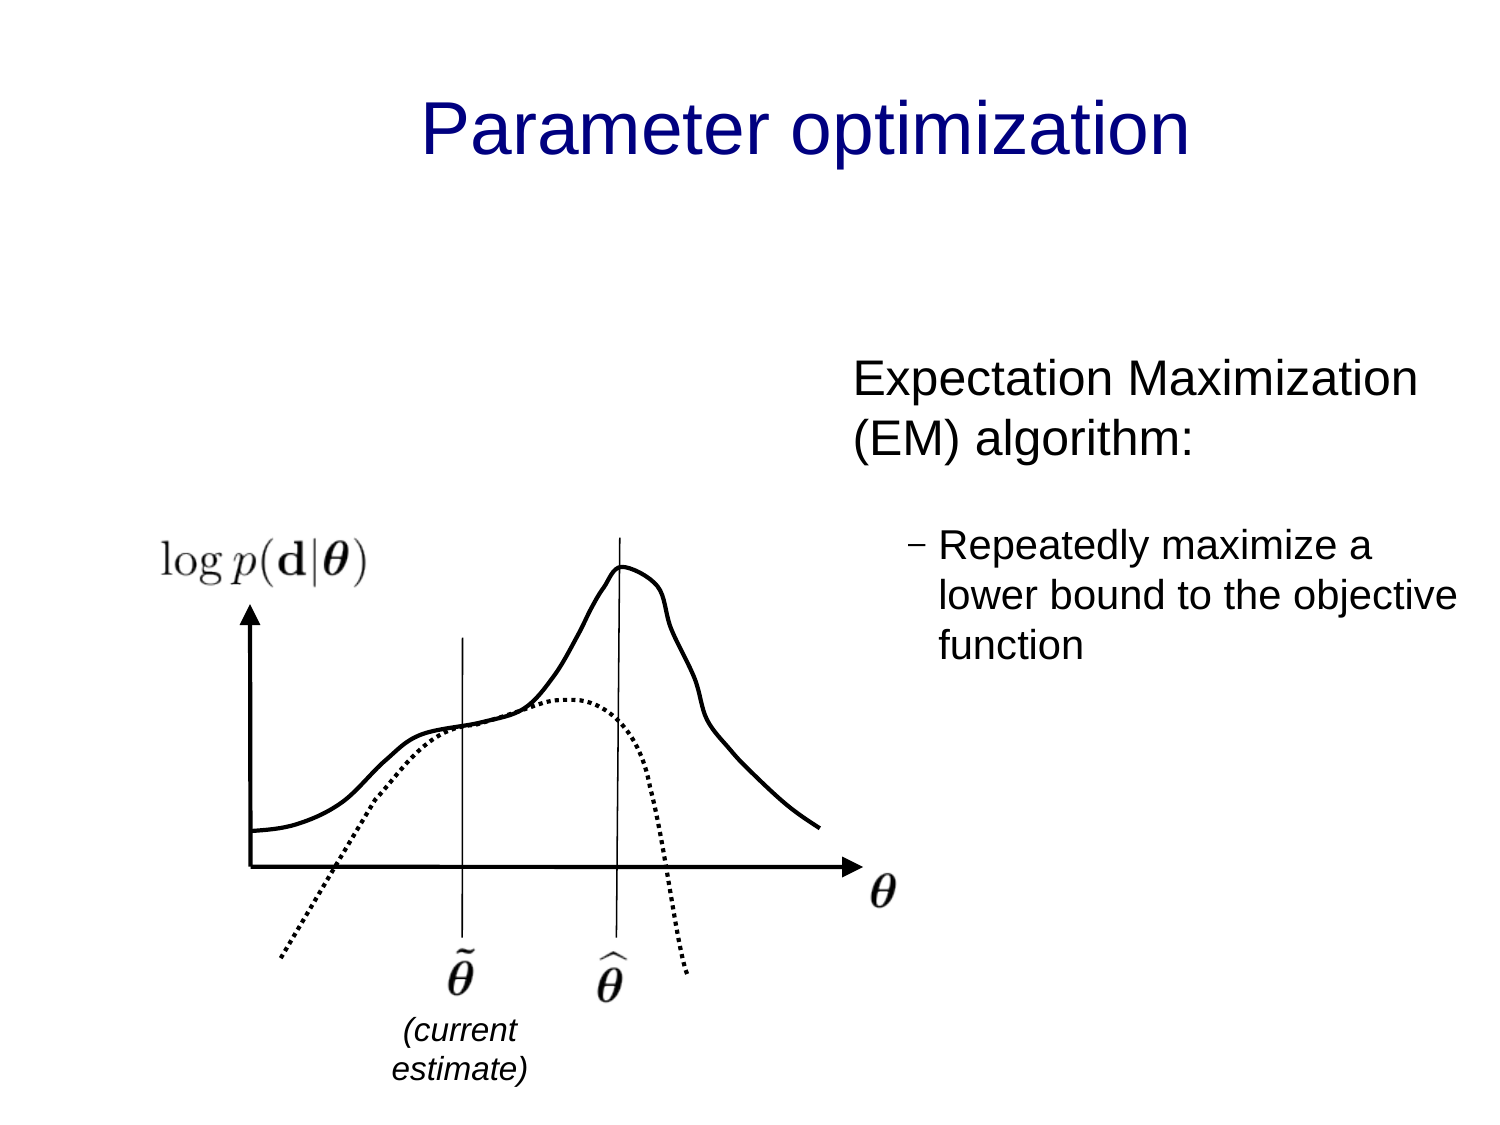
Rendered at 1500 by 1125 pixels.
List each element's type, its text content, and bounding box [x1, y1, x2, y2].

picture [430, 937, 486, 1008]
picture [137, 526, 379, 599]
text_box (current estimate) [360, 999, 561, 1096]
text_box Repeatedly maximize a lower bound to the objective function [850, 512, 1476, 838]
picture [837, 851, 910, 926]
list Expectation Maximization (EM) algorithm: [762, 337, 1463, 1026]
title Parameter optimization [149, 65, 1463, 179]
picture [537, 931, 638, 1026]
